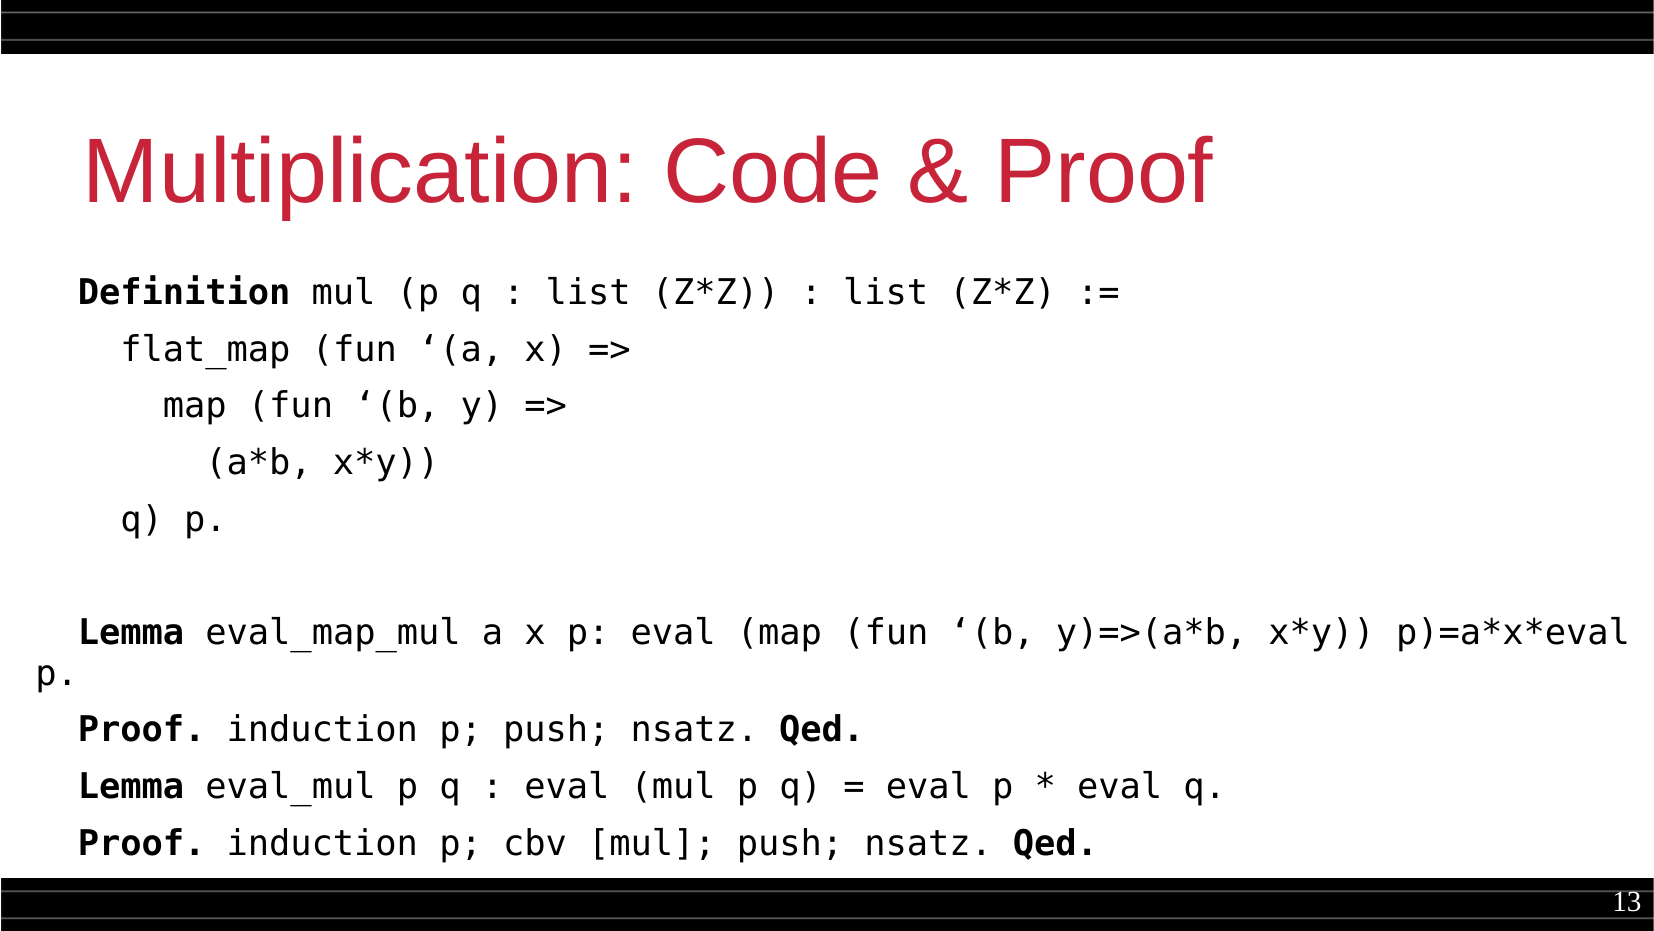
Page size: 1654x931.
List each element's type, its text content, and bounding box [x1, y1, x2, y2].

picture [1, 0, 1654, 54]
title Multiplication: Code & Proof [82, 92, 1571, 249]
list Definition mul (p q : list (Z*Z)) : list (Z*Z) := flat_map (fun ‘(a, x) => map (fun ‘(b, y) => (a*b, x*y)) q) p. Lemma eval_map_mul a x p: eval (map (fun ‘(b, y)=>(a*b, x*y)) p)=a*x*eval p. Proof. induction p; push; nsatz. Qed. Lemma eval_mul p q : eval (mul p q) = eval p * eval q. Proof. induction p; cbv [mul]; push; nsatz. Qed. [35, 271, 1654, 871]
picture [1, 878, 1654, 931]
